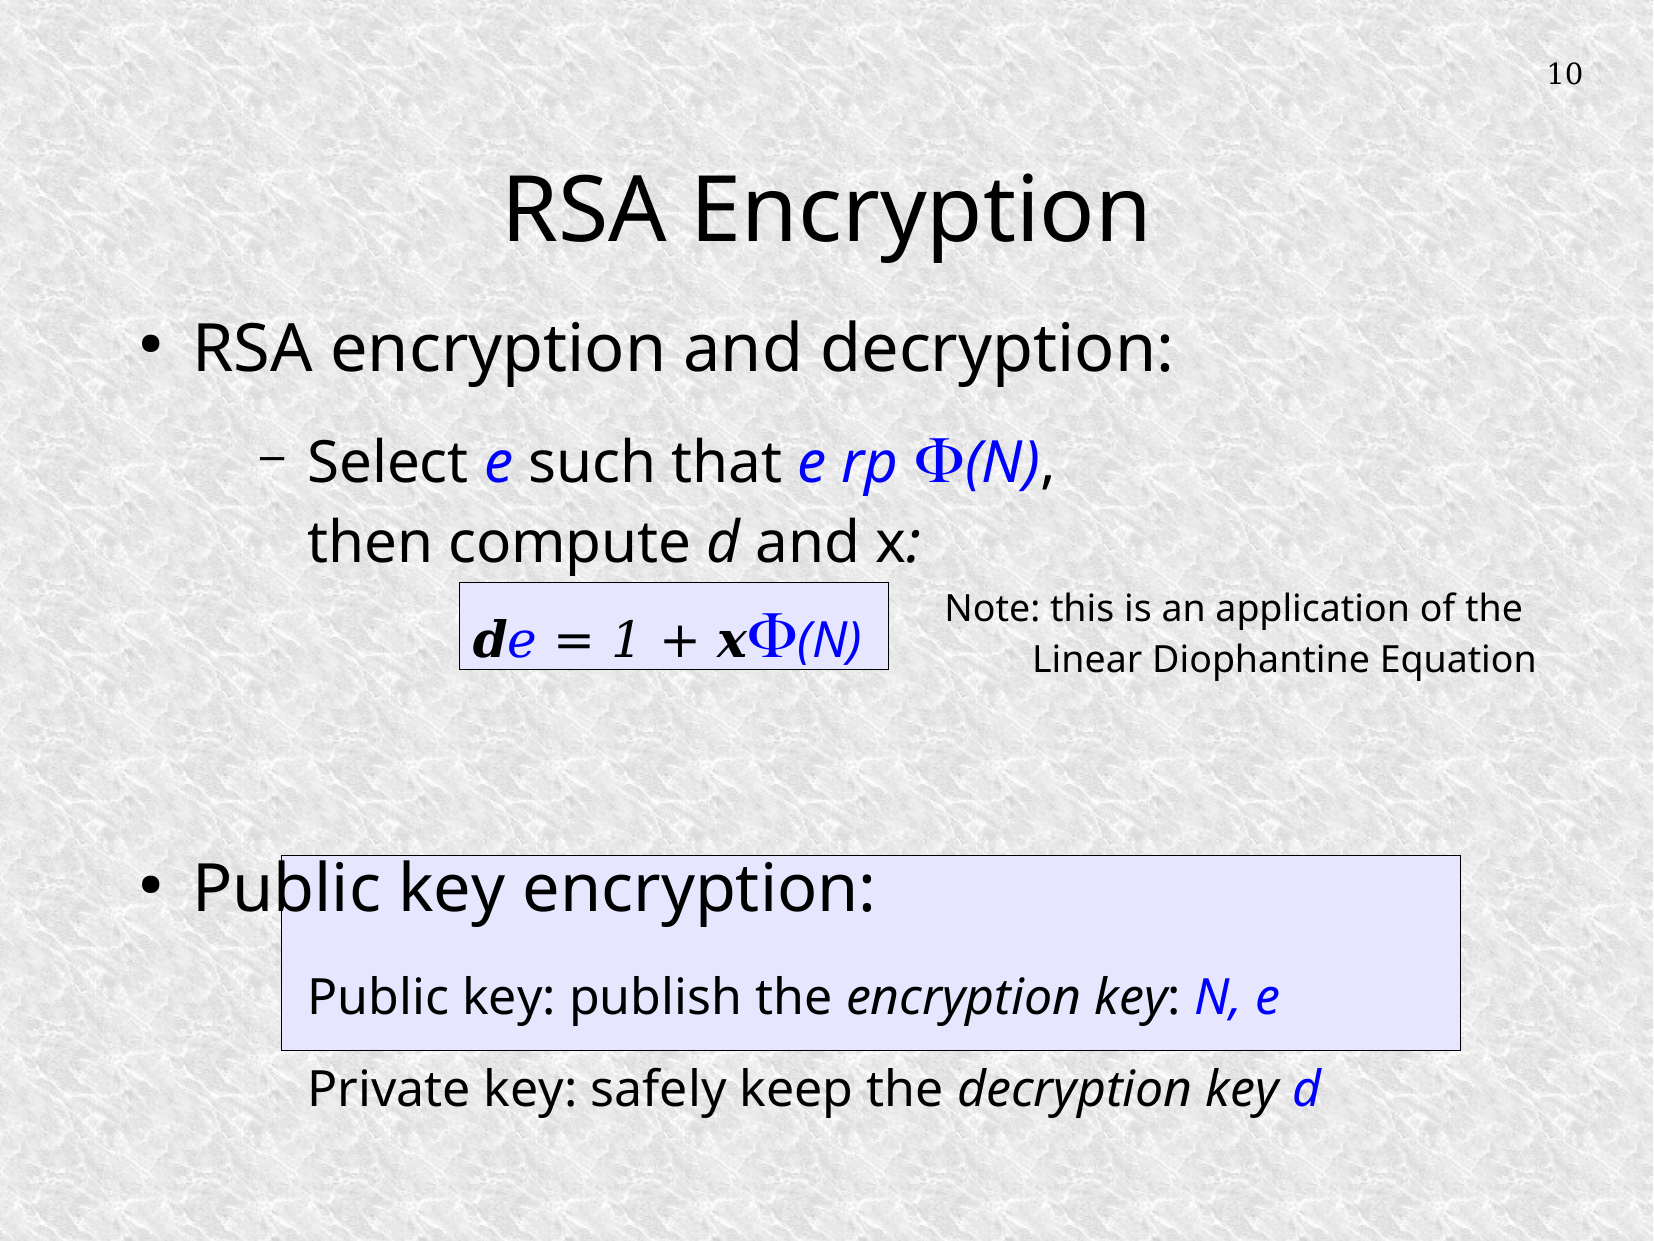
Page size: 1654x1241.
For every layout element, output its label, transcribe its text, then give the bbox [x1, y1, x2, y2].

text_box de = 1 + xF(N) [472, 603, 875, 692]
text_box Note: this is an application of the Linear Diophantine Equation [944, 581, 1589, 672]
picture [0, 0, 1654, 1241]
title RSA Encryption [121, 102, 1533, 300]
text_box [459, 582, 889, 670]
list RSA encryption and decryption: Select e such that e rp F(N), then compute d and x: Public key encryption: Public key: publish the encryption key: N, e Private key: safely keep the decryption key d [121, 300, 1589, 1076]
